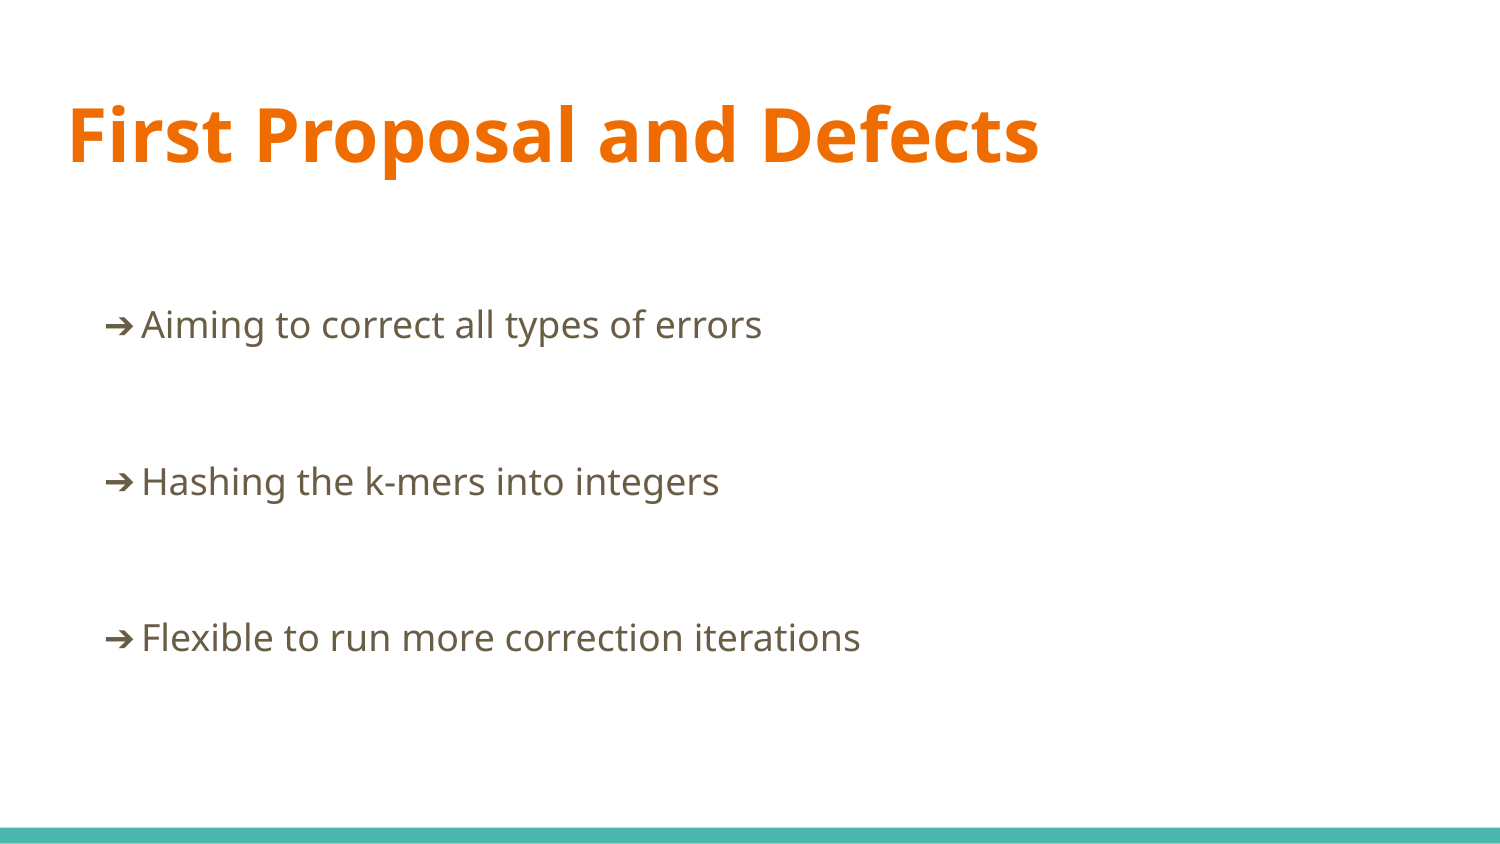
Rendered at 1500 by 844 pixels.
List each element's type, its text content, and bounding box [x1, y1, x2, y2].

list Aiming to correct all types of errors Hashing the k-mers into integers Flexible to run more correction iterations [51, 207, 1449, 750]
title First Proposal and Defects [51, 72, 1449, 189]
